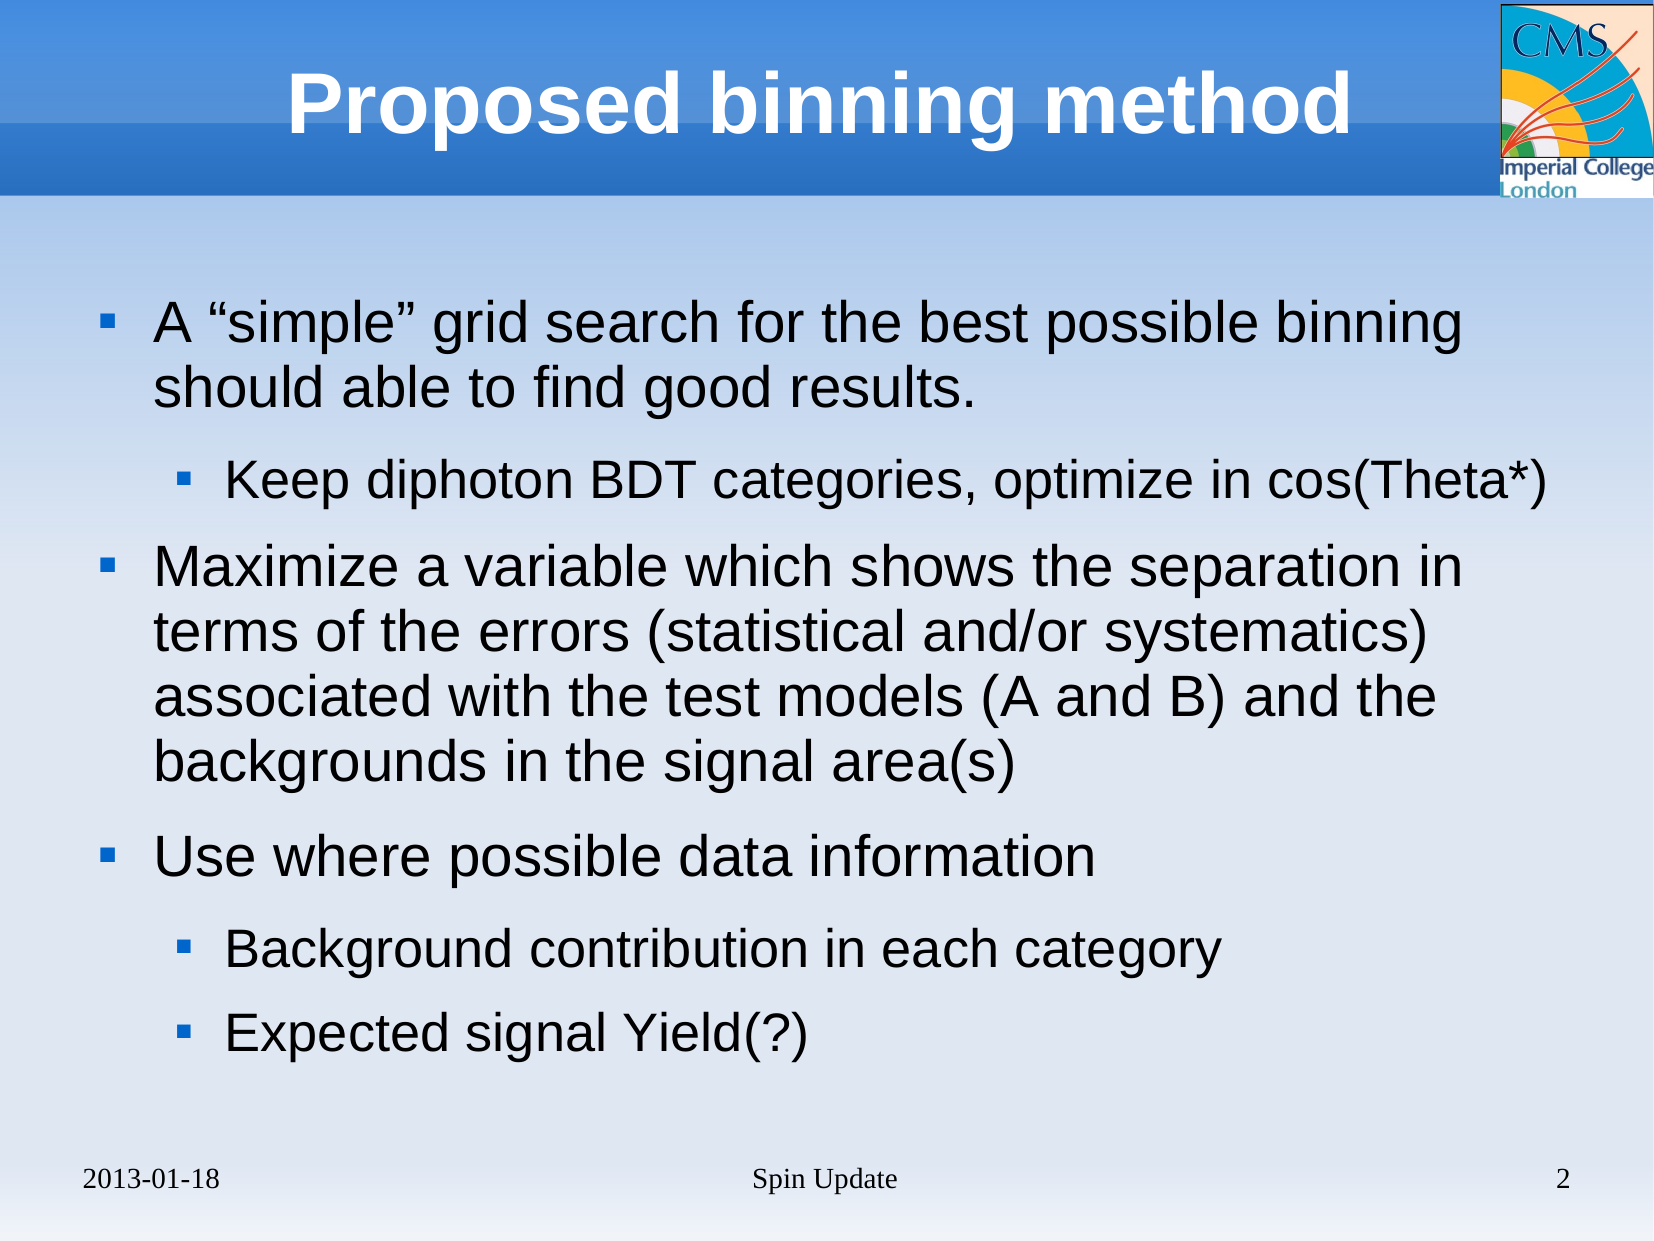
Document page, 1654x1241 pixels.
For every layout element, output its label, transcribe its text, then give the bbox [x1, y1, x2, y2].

list A “simple” grid search for the best possible binning should able to find good results. Keep diphoton BDT categories, optimize in cos(Theta*) Maximize a variable which shows the separation in terms of the errors (statistical and/or systematics) associated with the test models (A and B) and the backgrounds in the signal area(s) Use where possible data information Background contribution in each category Expected signal Yield(?) [82, 290, 1571, 1109]
picture [0, 0, 1654, 1241]
title Proposed binning method [76, 0, 1565, 208]
